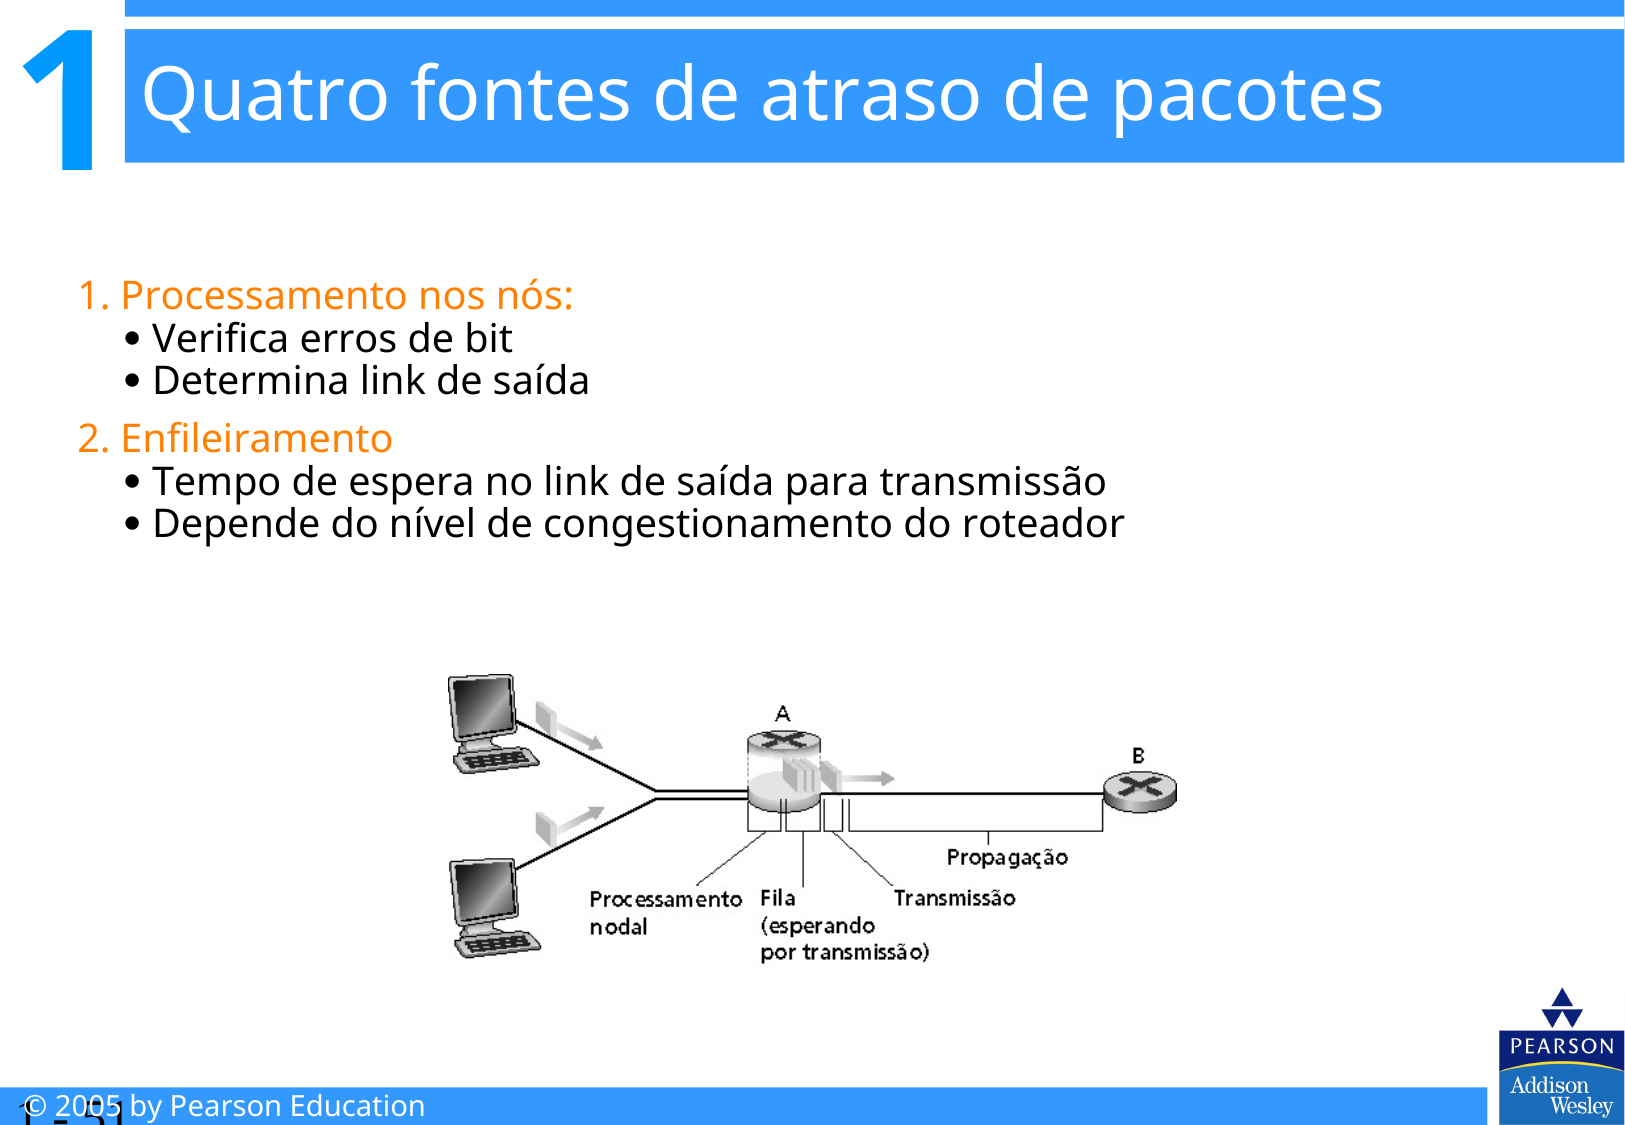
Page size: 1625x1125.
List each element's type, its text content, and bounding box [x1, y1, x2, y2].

picture [1499, 987, 1625, 1125]
text_box Quatro fontes de atraso de pacotes [125, 37, 1625, 138]
picture [448, 674, 1177, 965]
list 1. Processamento nos nós:  Verifica erros de bit  Determina link de saída 2. Enfileiramento  Tempo de espera no link de saída para transmissão  Depende do nível de congestionamento do roteador [62, 267, 1501, 610]
